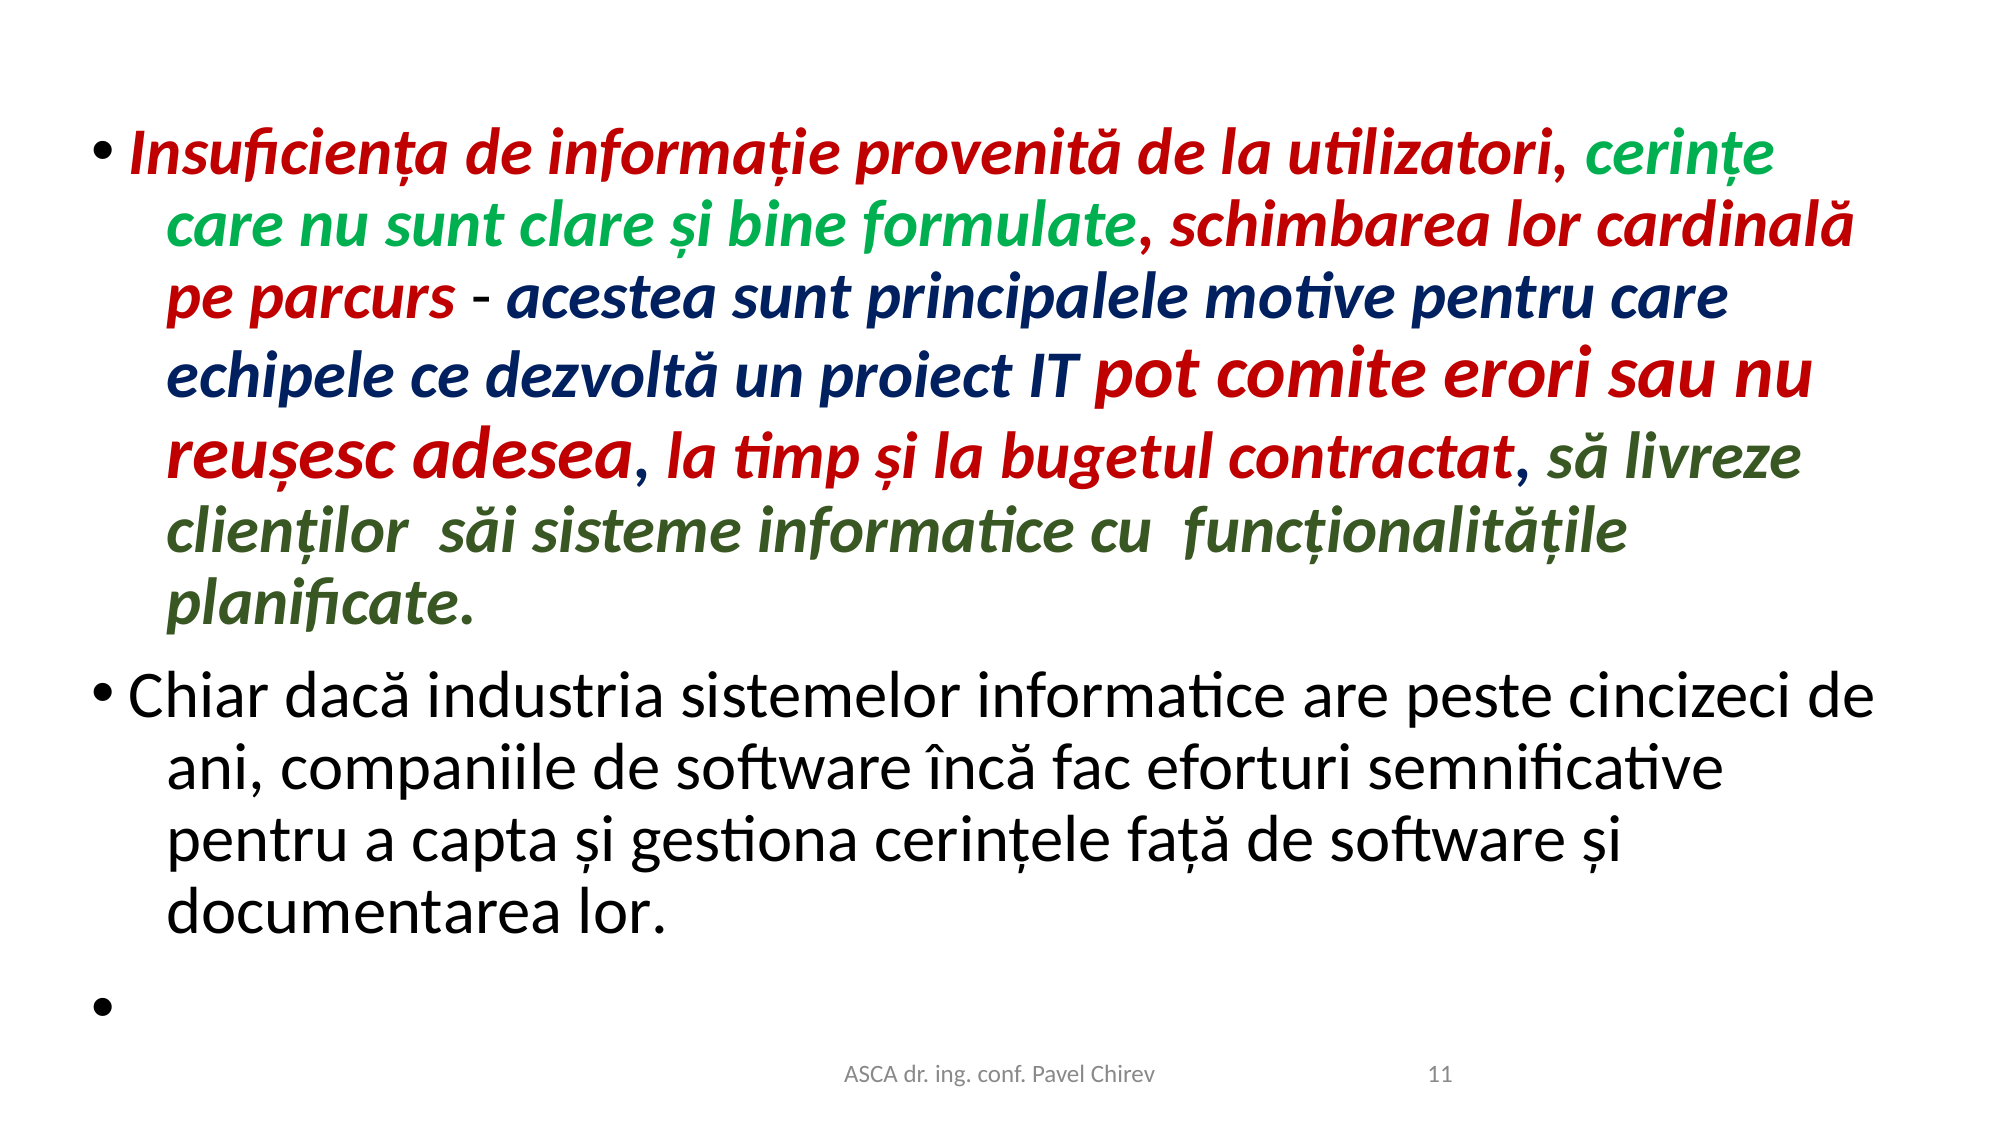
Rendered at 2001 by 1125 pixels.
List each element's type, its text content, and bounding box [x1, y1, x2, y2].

text_box ASCA dr. ing. conf. Pavel Chirev [662, 1042, 1338, 1103]
text_box [1412, 1042, 1863, 1103]
list Insuficiența de informație provenită de la utilizatori, cerințe care nu sunt clare și bine formulate, schimbarea lor cardinală pe parcurs - acestea sunt principalele motive pentru care echipele ce dezvoltă un proiect IT pot comite erori sau nu reușesc adesea, la timp și la bugetul contractat, să livreze clienților săi sisteme informatice cu funcționalitățile planificate. Chiar dacă industria sistemelor informatice are peste cincizeci de ani, companiile de software încă fac eforturi semnificative pentru a capta și gestiona cerințele față de software și documentarea lor. [76, 109, 1899, 1014]
